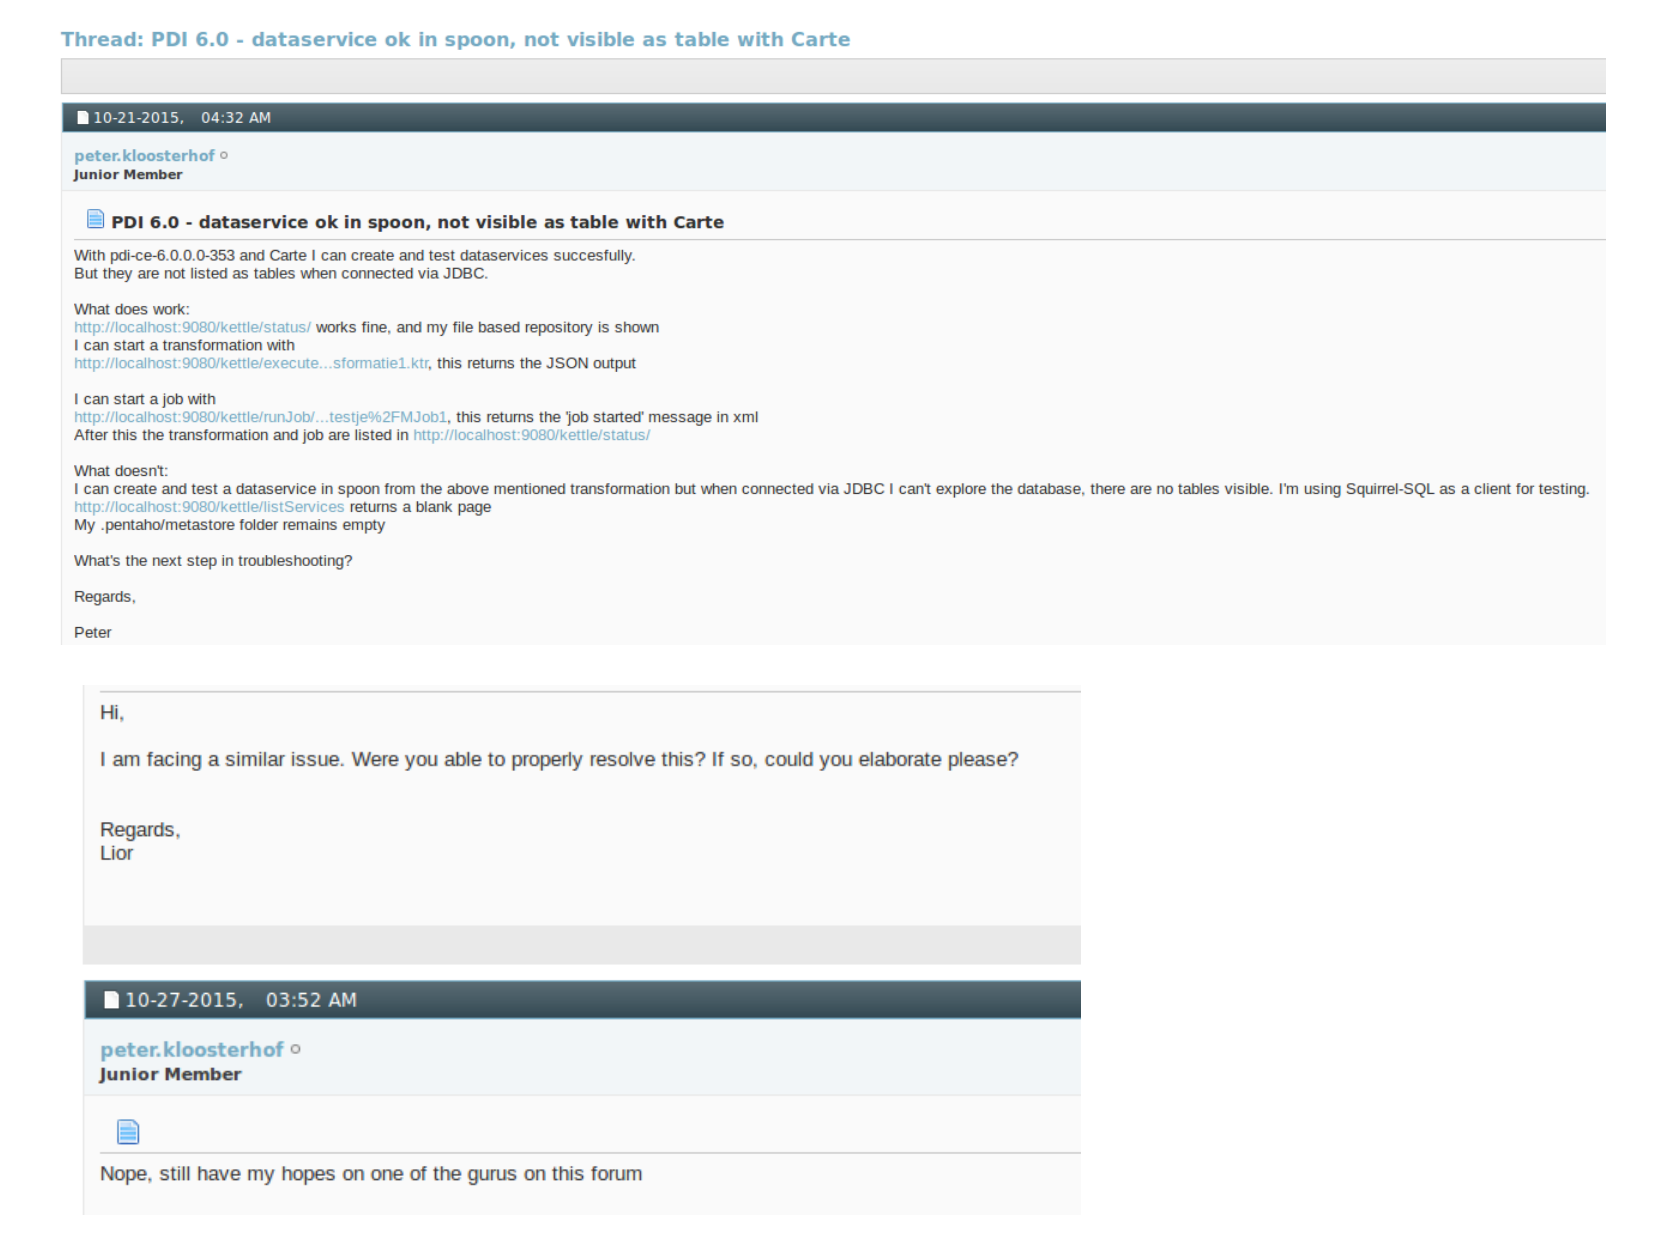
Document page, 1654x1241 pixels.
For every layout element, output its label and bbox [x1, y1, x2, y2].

picture [55, 20, 1606, 646]
picture [69, 685, 1081, 1216]
